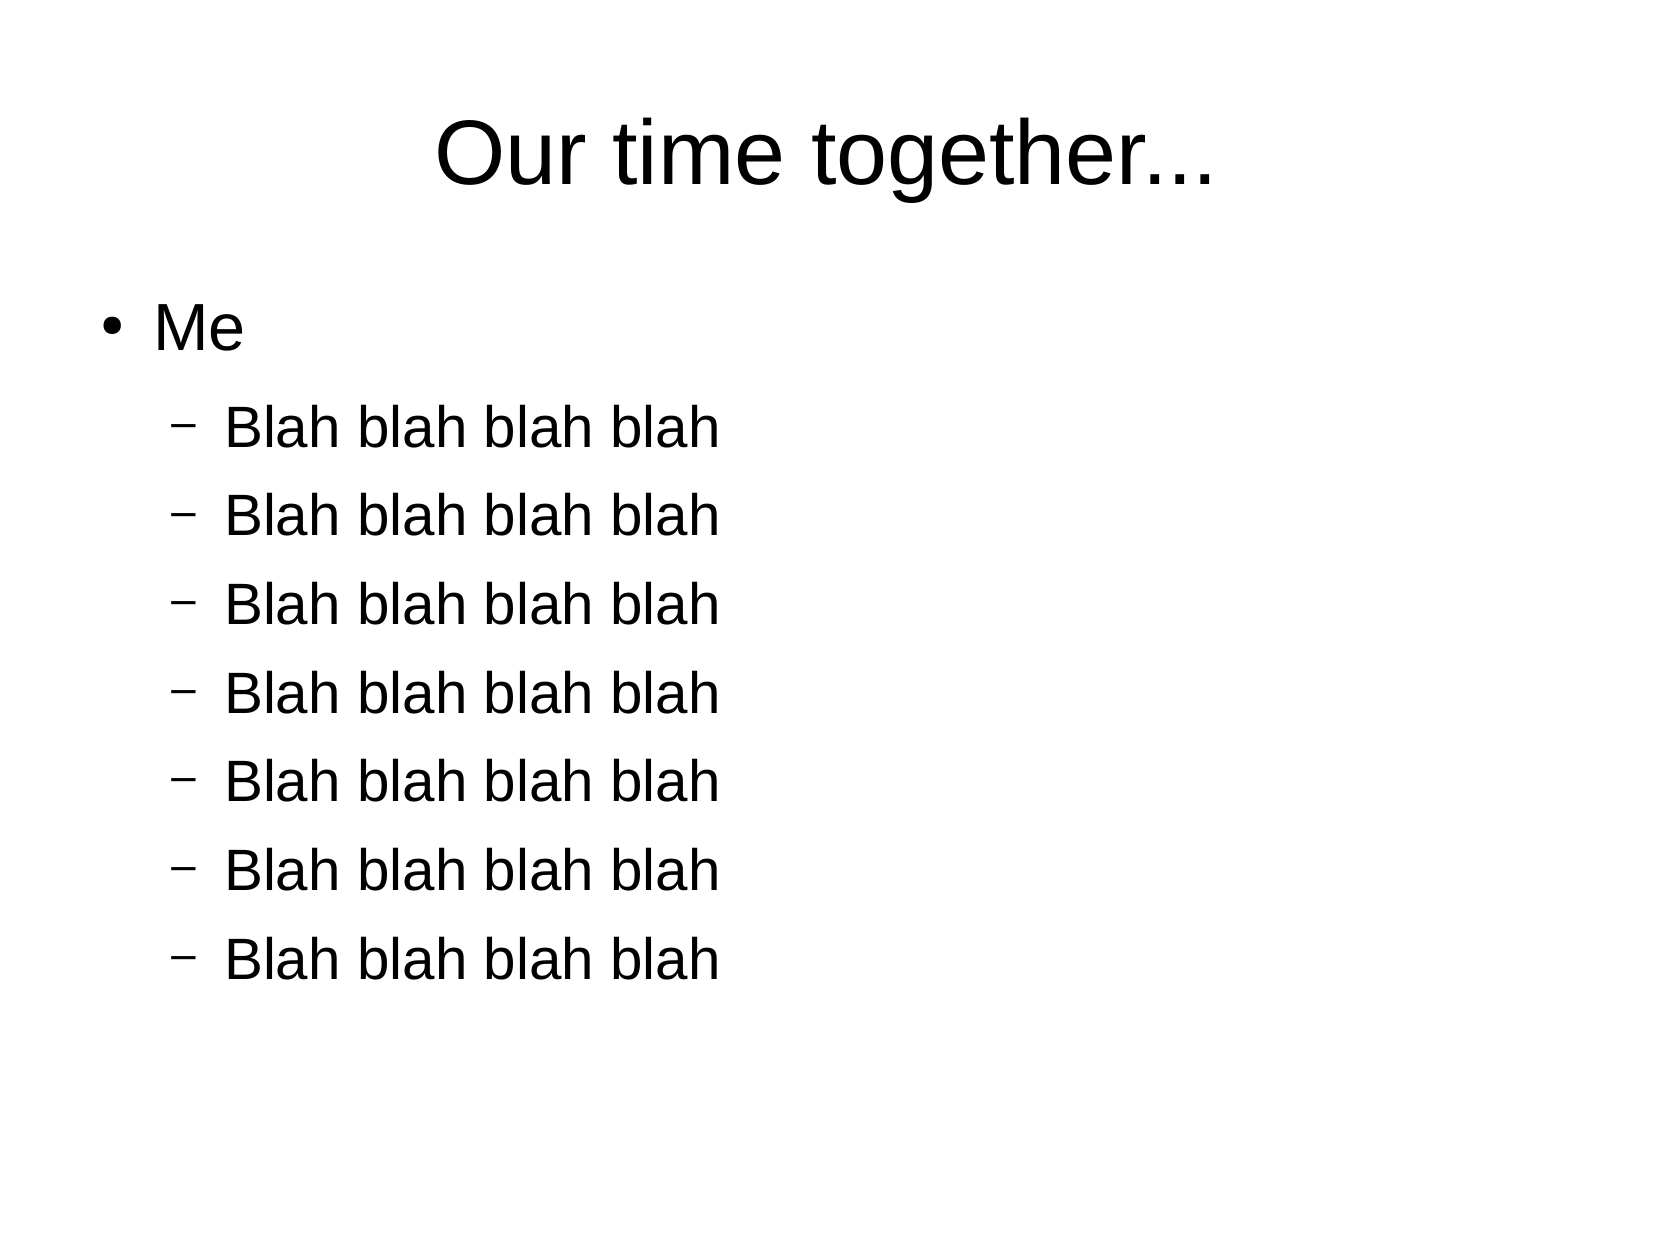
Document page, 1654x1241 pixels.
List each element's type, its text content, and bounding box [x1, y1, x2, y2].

title Our time together... [82, 49, 1571, 257]
list Me Blah blah blah blah Blah blah blah blah Blah blah blah blah Blah blah blah blah Blah blah blah blah Blah blah blah blah Blah blah blah blah [82, 290, 809, 1010]
